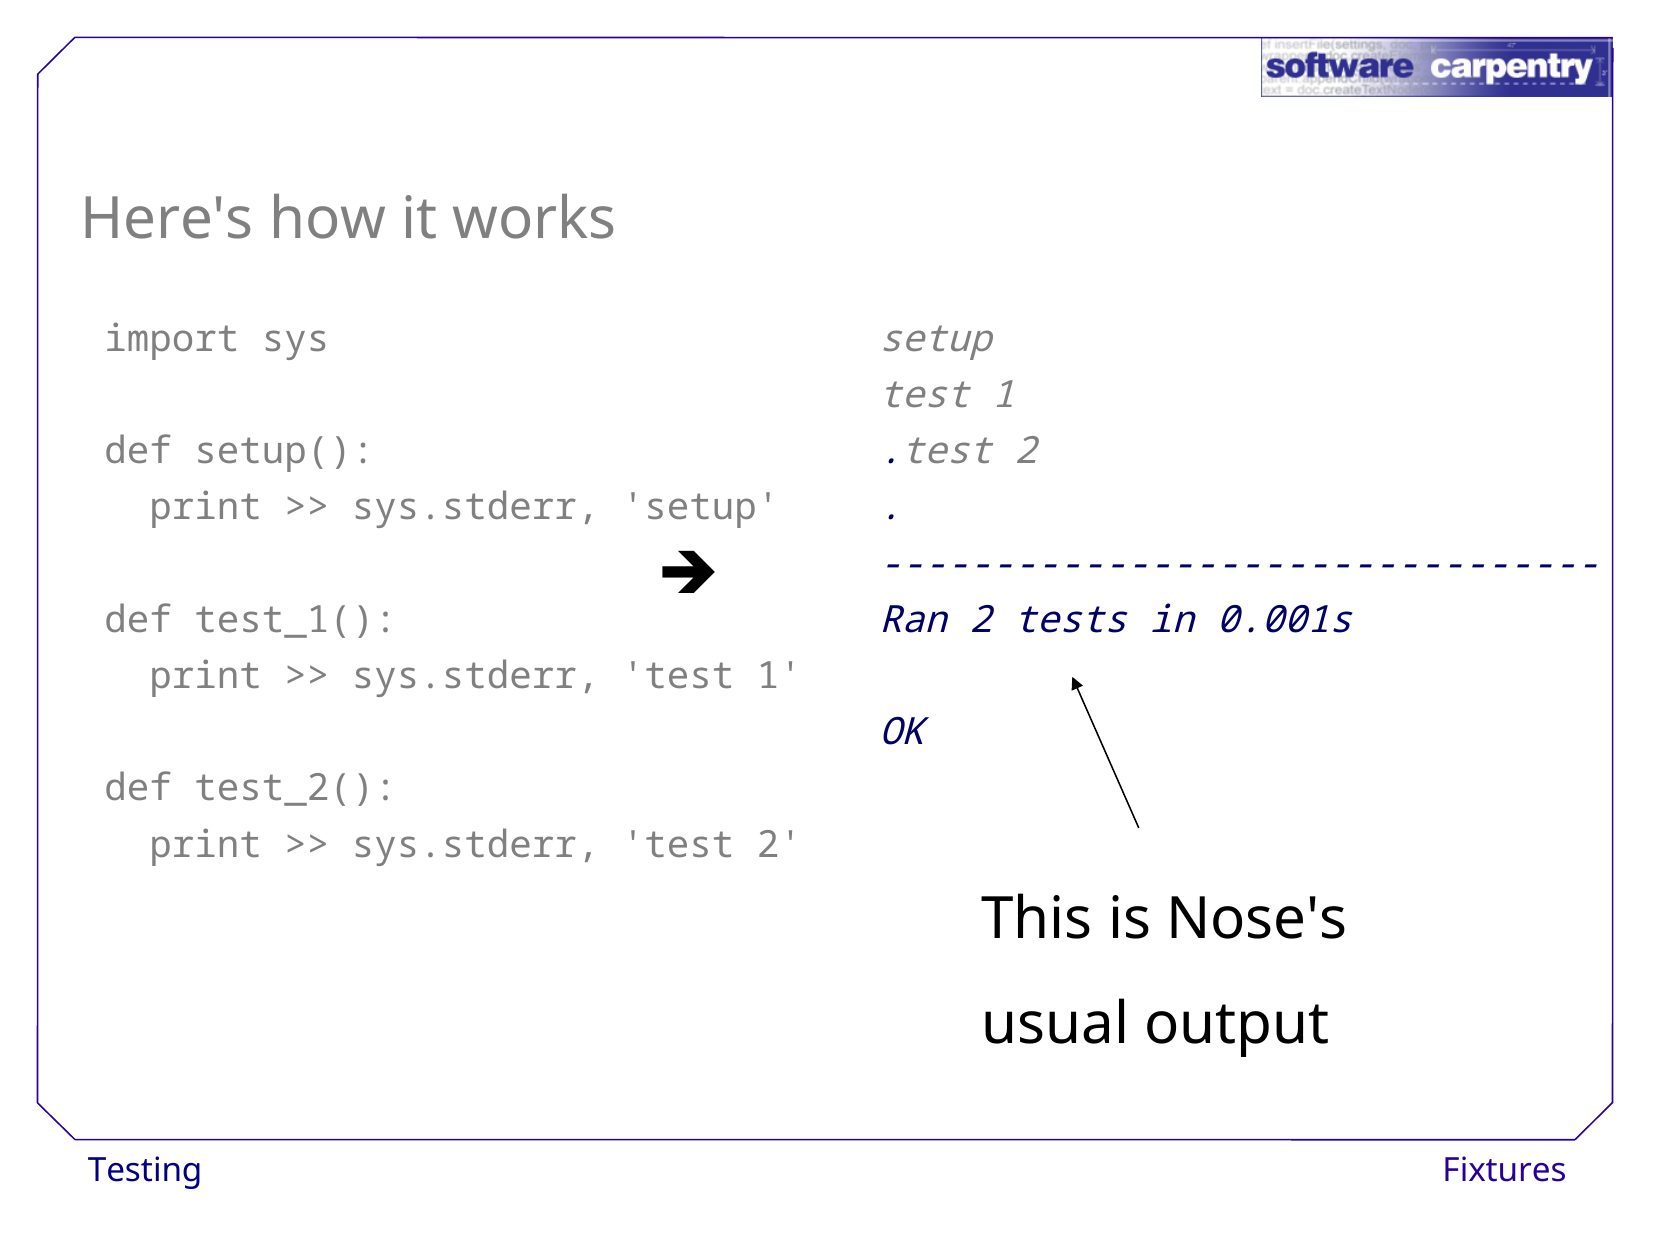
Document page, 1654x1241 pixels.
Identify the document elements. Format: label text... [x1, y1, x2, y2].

text_box Here's how it works [65, 138, 782, 259]
text_box setup test 1 .test 2 . -------------------------------- Ran 2 tests in 0.001s OK [864, 294, 1490, 933]
text_box import sys def setup(): print >> sys.stderr, 'setup' def test_1(): print >> sys.stderr, 'test 1' def test_2(): print >> sys.stderr, 'test 2' [89, 294, 715, 933]
text_box This is Nose's usual output [966, 837, 1513, 1063]
text_box  [642, 492, 864, 613]
picture [1261, 39, 1613, 97]
